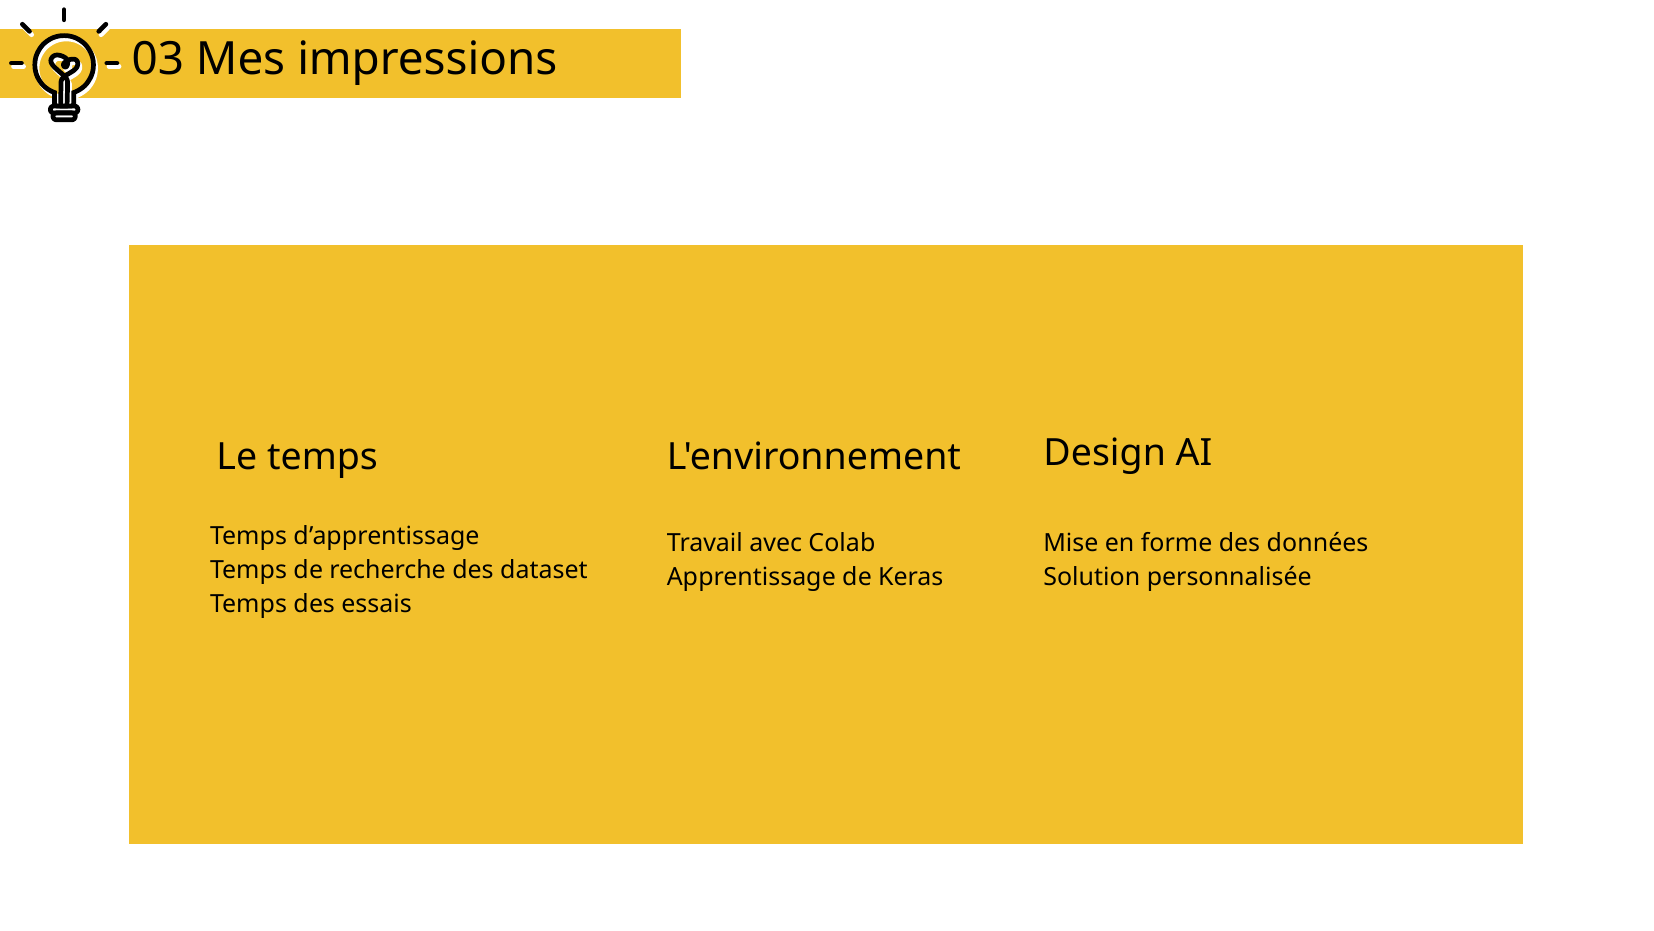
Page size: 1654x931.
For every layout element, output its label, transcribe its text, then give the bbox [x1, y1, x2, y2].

title 03 Mes impressions [131, 16, 578, 97]
text_box Temps d’apprentissage Temps de recherche des dataset Temps des essais [210, 518, 601, 723]
title Design AI [1043, 425, 1359, 477]
title Le temps [216, 429, 532, 481]
title L'environnement [666, 429, 982, 481]
text_box Mise en forme des données Solution personnalisée [1043, 484, 1434, 768]
text_box Travail avec Colab Apprentissage de Keras [666, 484, 1043, 768]
